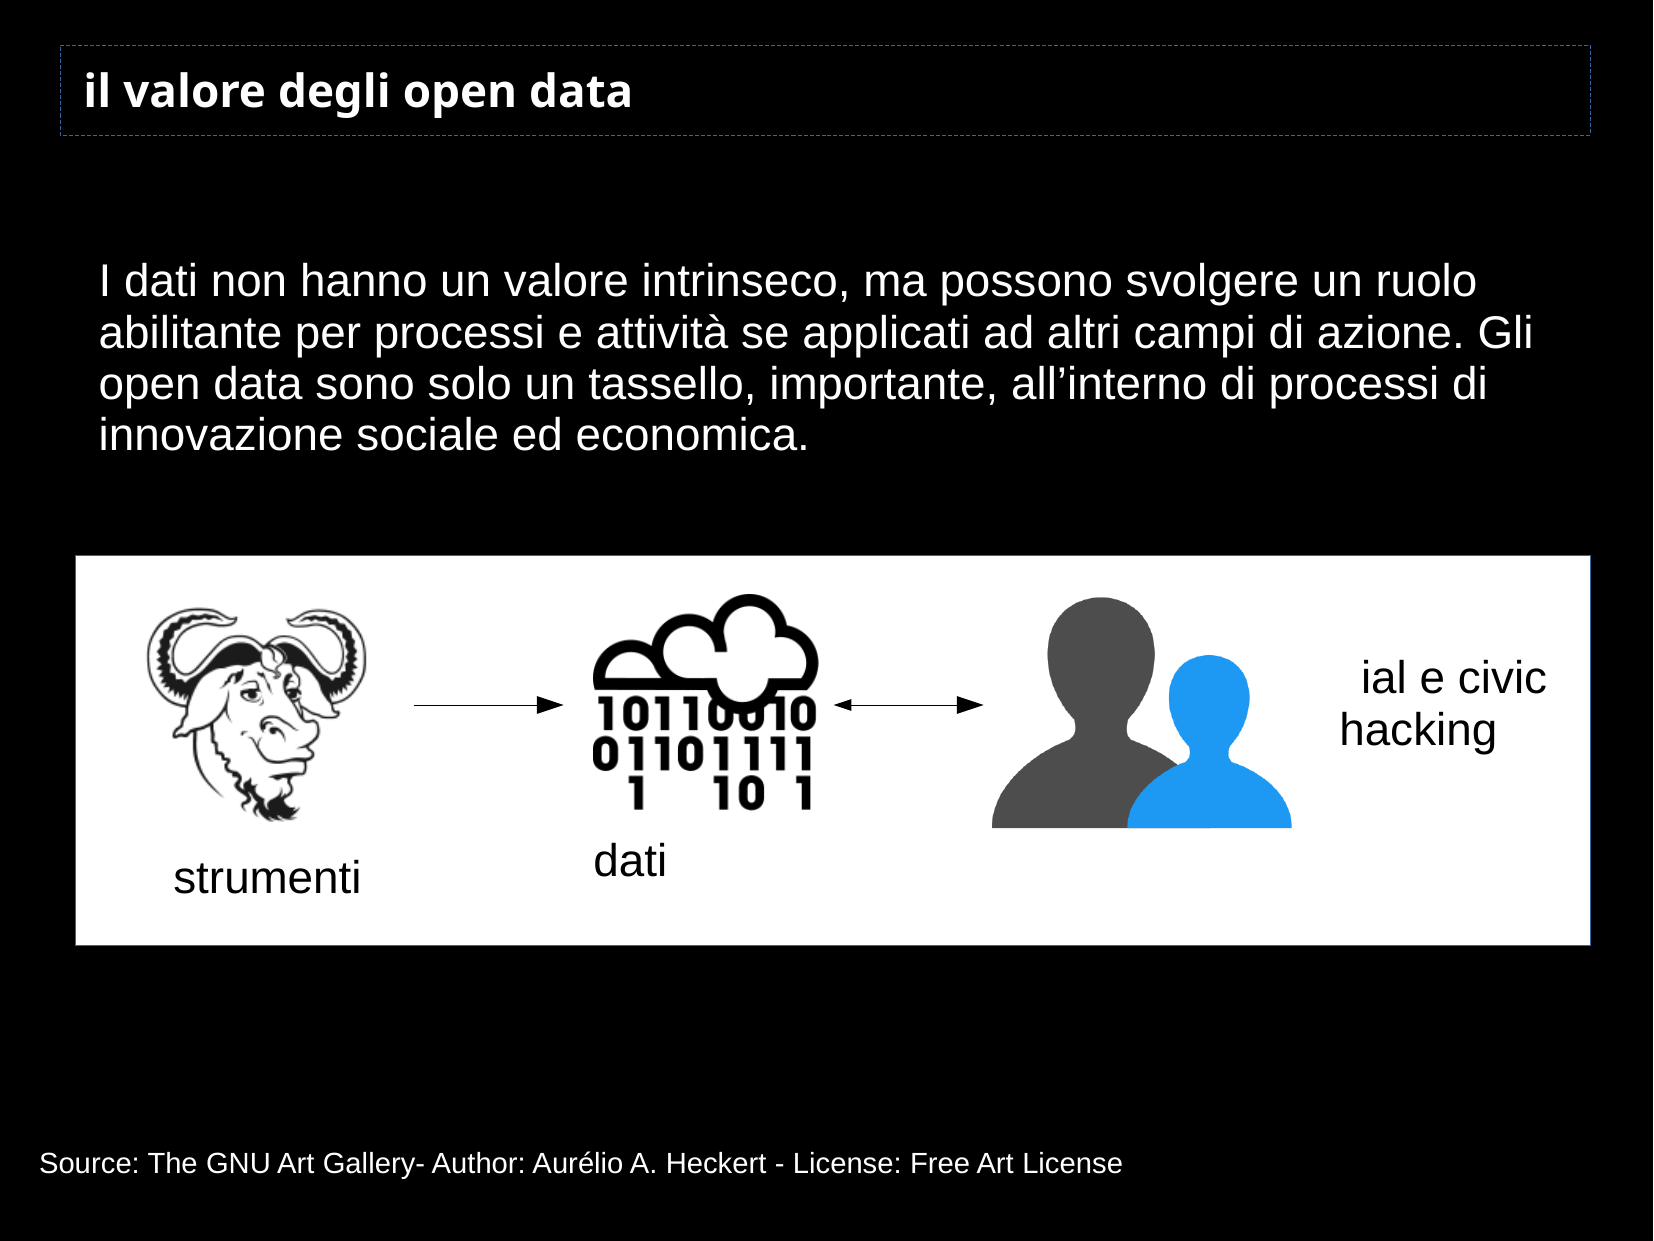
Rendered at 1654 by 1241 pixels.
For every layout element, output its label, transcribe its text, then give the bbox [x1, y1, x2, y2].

text_box social e civic hacking [1300, 645, 1569, 763]
text_box Source: The GNU Art Gallery- Author: Aurélio A. Heckert - License: Free Art License [24, 1140, 1561, 1221]
text_box strumenti [158, 845, 414, 916]
text_box I dati non hanno un valore intrinseco, ma possono svolgere un ruolo abilitante per processi e attività se applicati ad altri campi di azione. Gli open data sono solo un tassello, importante, all’interno di processi di innovazione sociale ed economica. [83, 248, 1614, 468]
text_box dati [578, 827, 834, 898]
picture [593, 594, 819, 811]
text_box [75, 555, 1591, 946]
picture [143, 606, 371, 826]
list il valore degli open data [60, 45, 1591, 136]
picture [983, 554, 1300, 871]
